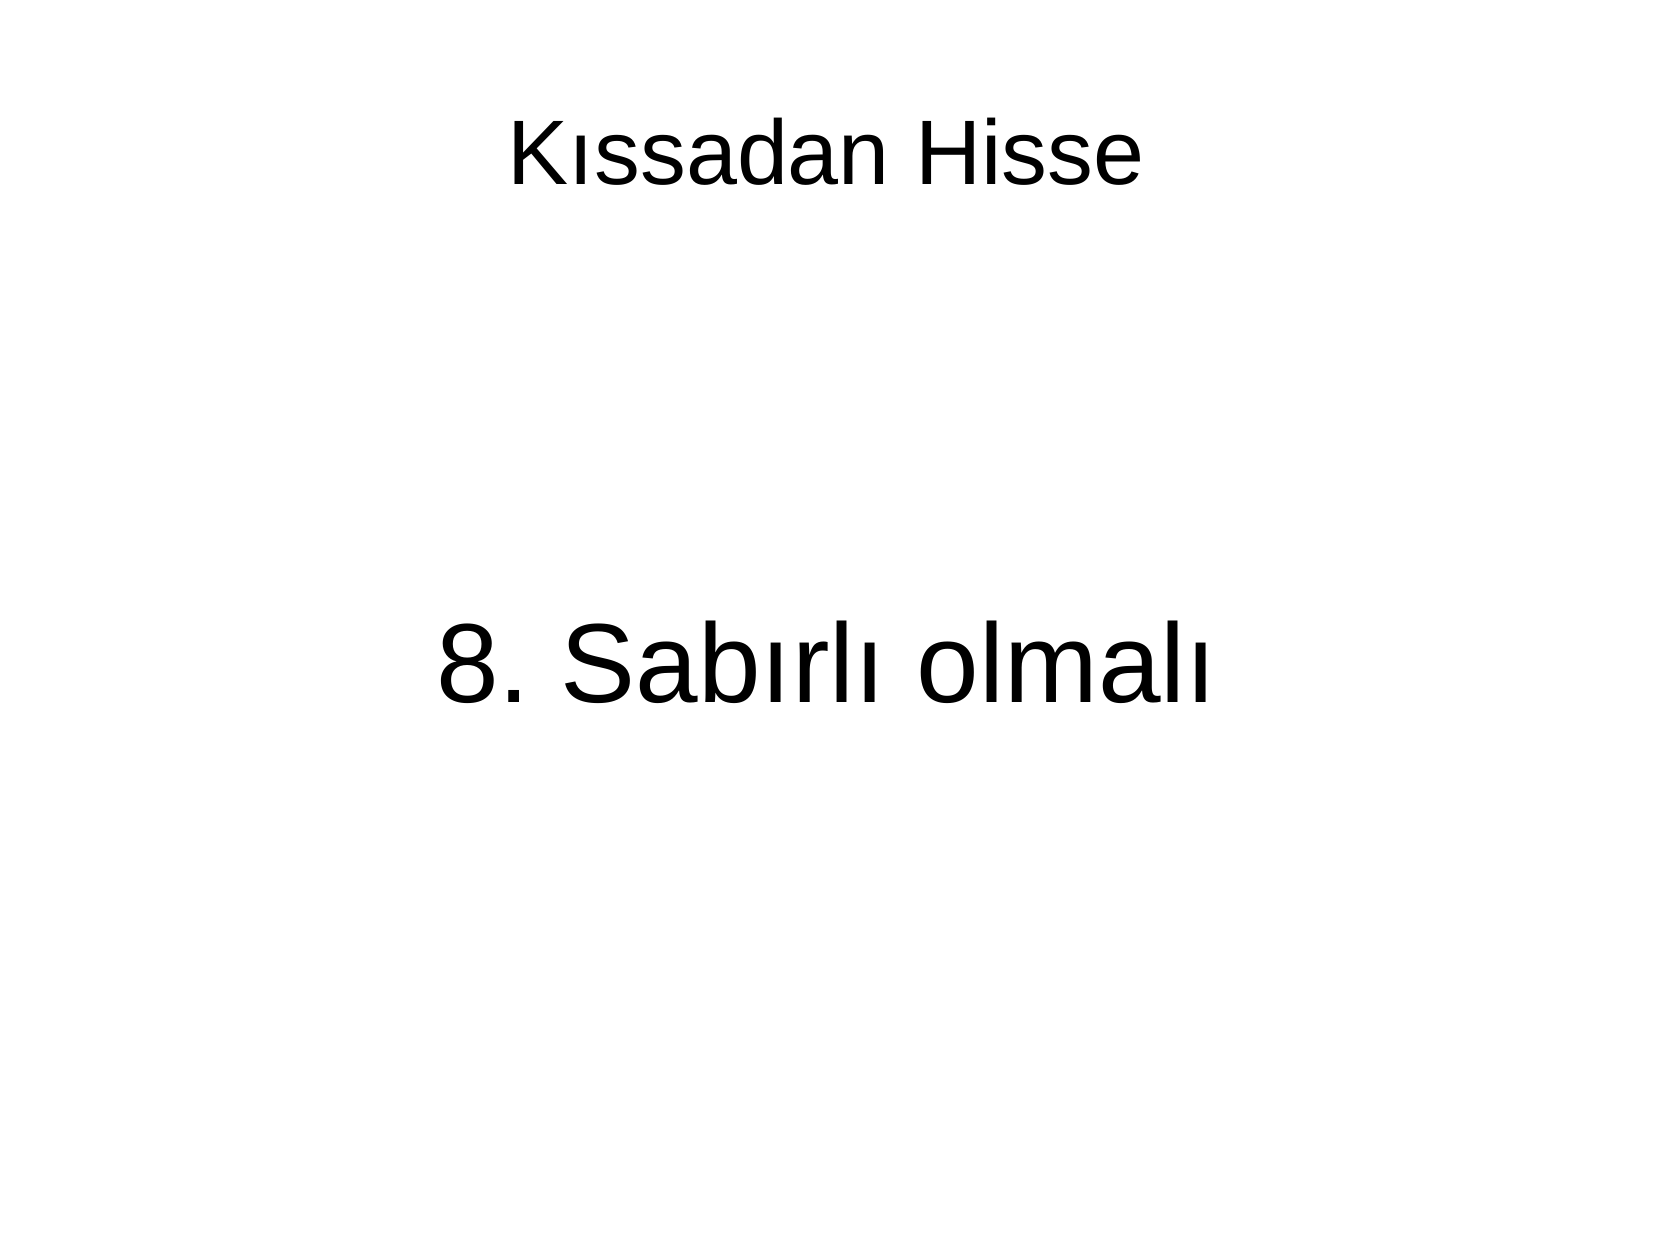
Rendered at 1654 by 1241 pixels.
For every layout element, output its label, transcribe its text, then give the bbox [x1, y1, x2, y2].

list 8. Sabırlı olmalı [82, 290, 1571, 1109]
title Kıssadan Hisse [82, 49, 1571, 257]
